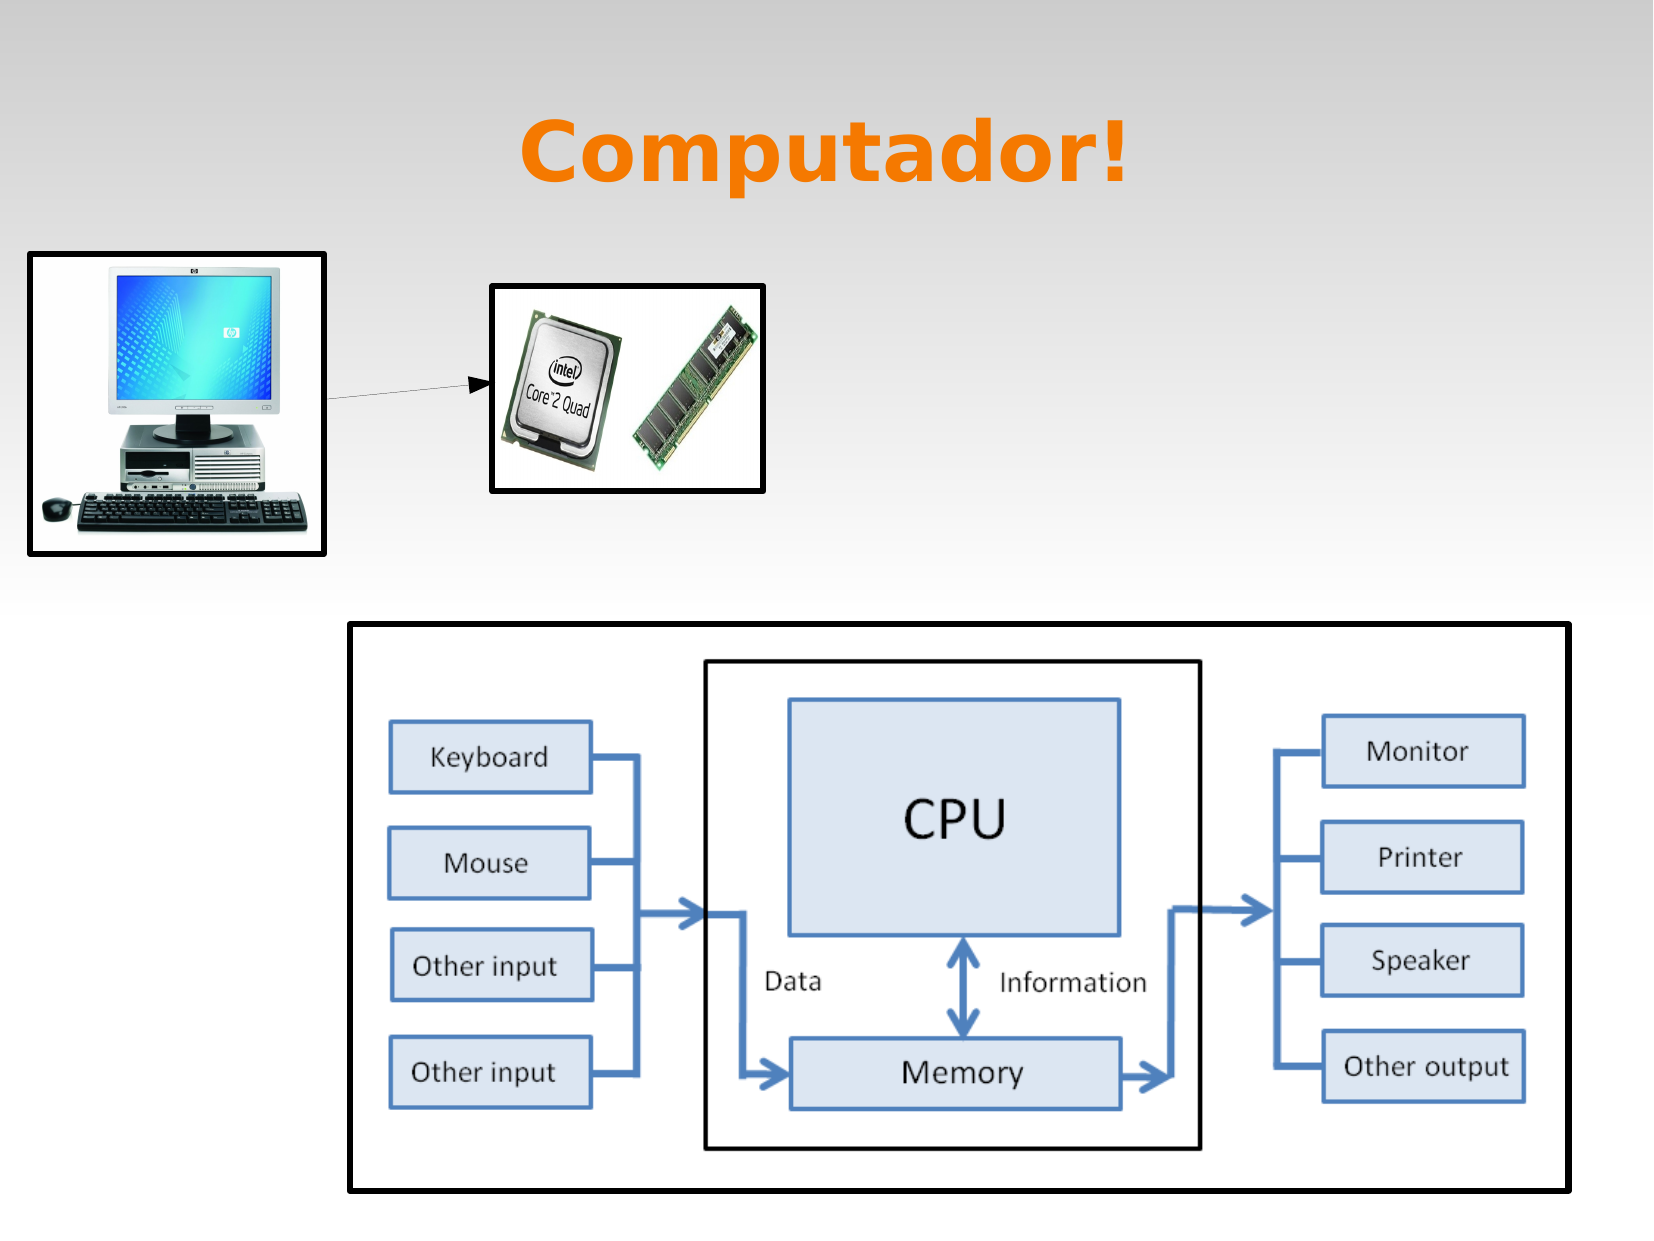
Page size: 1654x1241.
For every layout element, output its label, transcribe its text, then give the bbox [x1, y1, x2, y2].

picture [33, 256, 321, 551]
title Computador! [82, 49, 1571, 257]
picture [495, 289, 761, 489]
picture [352, 627, 1566, 1188]
